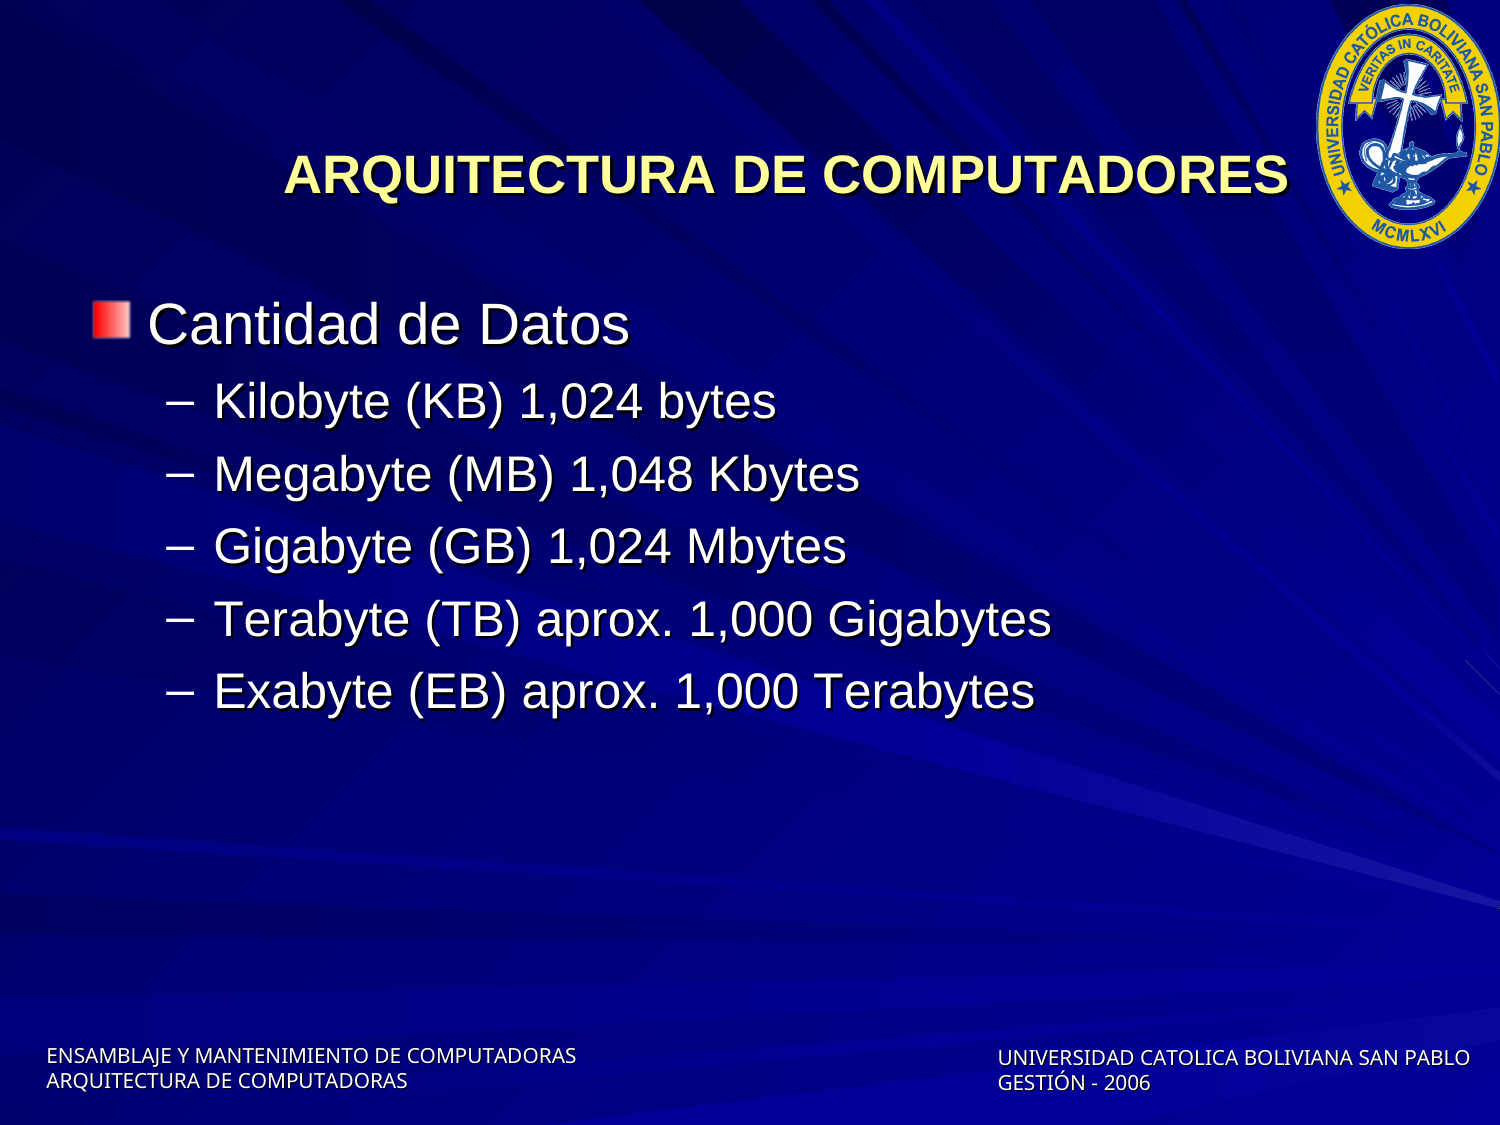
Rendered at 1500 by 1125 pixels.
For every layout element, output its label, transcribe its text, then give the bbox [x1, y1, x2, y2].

text_box ARQUITECTURA DE COMPUTADORES [112, 78, 1463, 266]
picture [1316, 4, 1500, 249]
list Cantidad de Datos Kilobyte (KB) 1,024 bytes Megabyte (MB) 1,048 Kbytes Gigabyte (GB) 1,024 Mbytes Terabyte (TB) aprox. 1,000 Gigabytes Exabyte (EB) aprox. 1,000 Terabytes [76, 278, 1437, 752]
